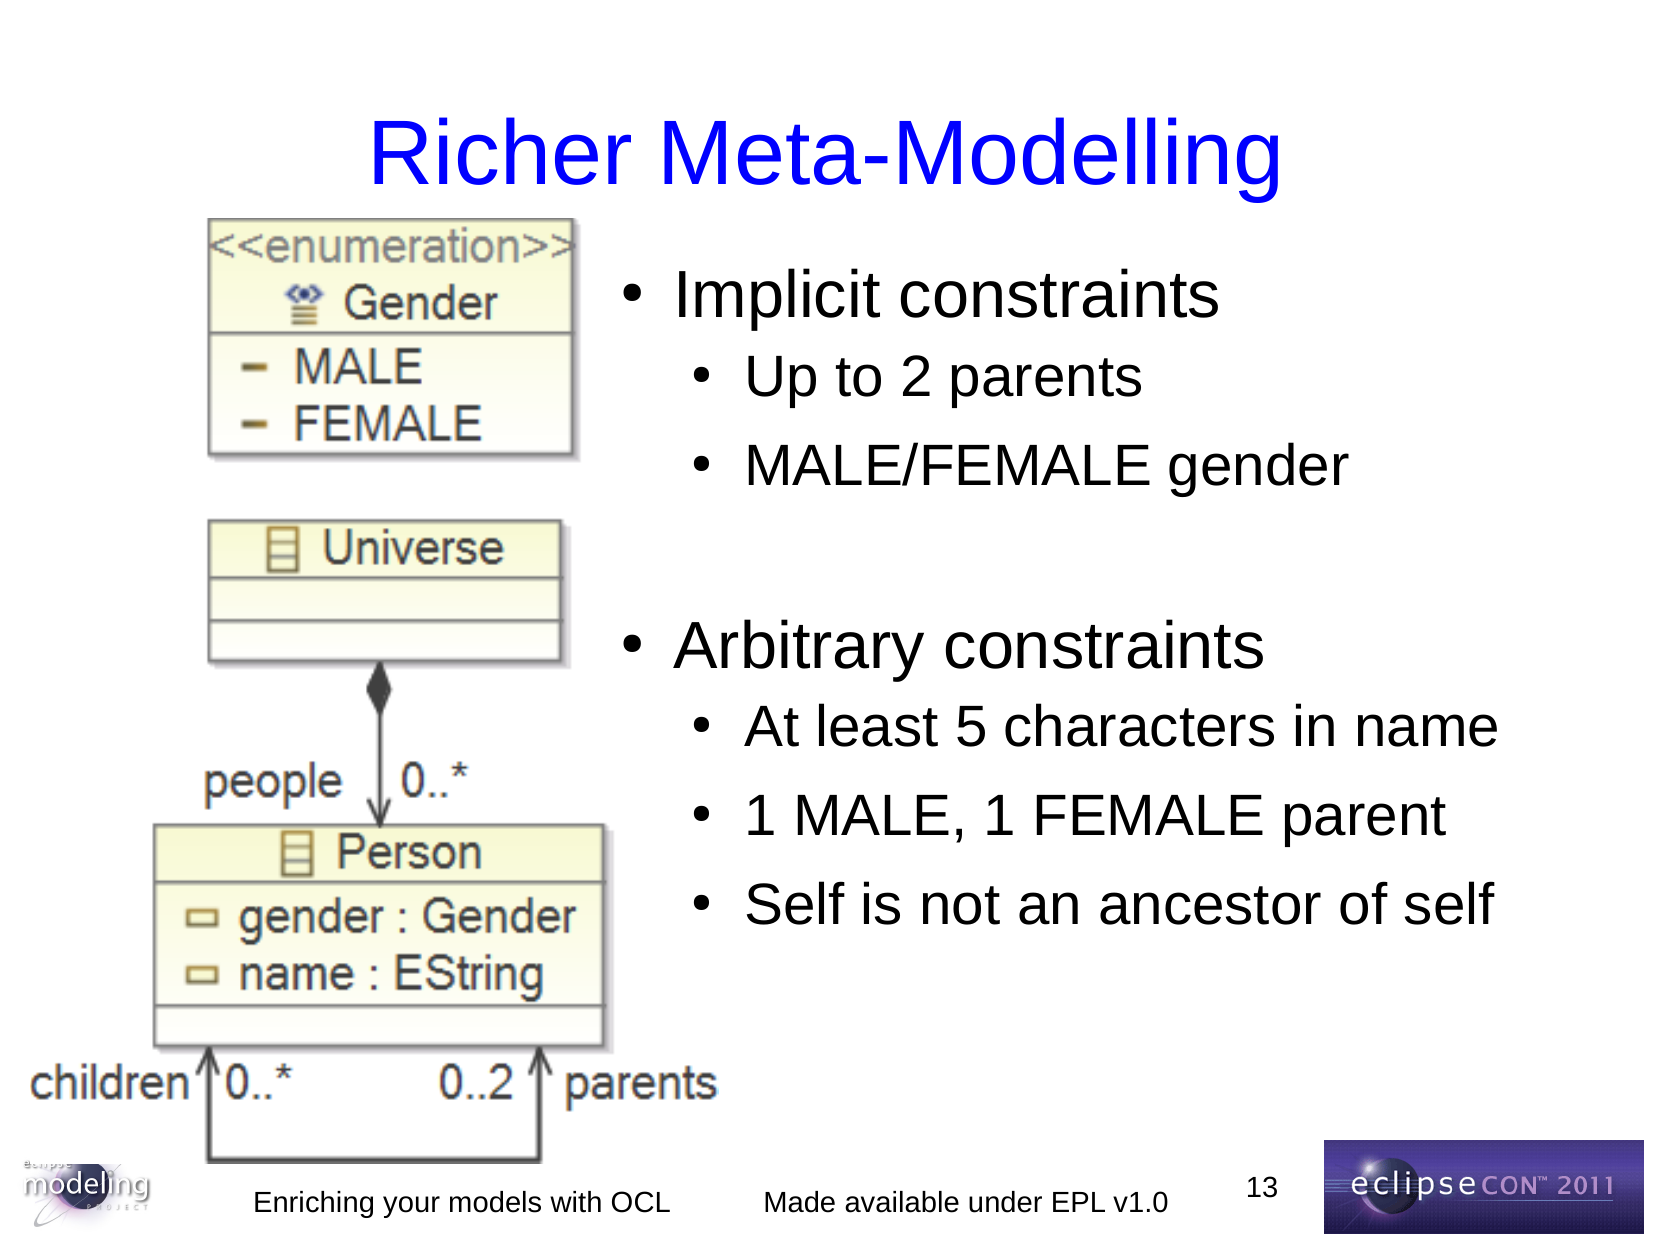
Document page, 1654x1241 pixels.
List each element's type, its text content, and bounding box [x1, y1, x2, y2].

picture [9, 218, 719, 1235]
title Richer Meta-Modelling [82, 49, 1571, 257]
picture [1324, 1140, 1644, 1234]
list Implicit constraints Up to 2 parents MALE/FEMALE gender Arbitrary constraints At least 5 characters in name 1 MALE, 1 FEMALE parent Self is not an ancestor of self [602, 257, 1632, 1094]
